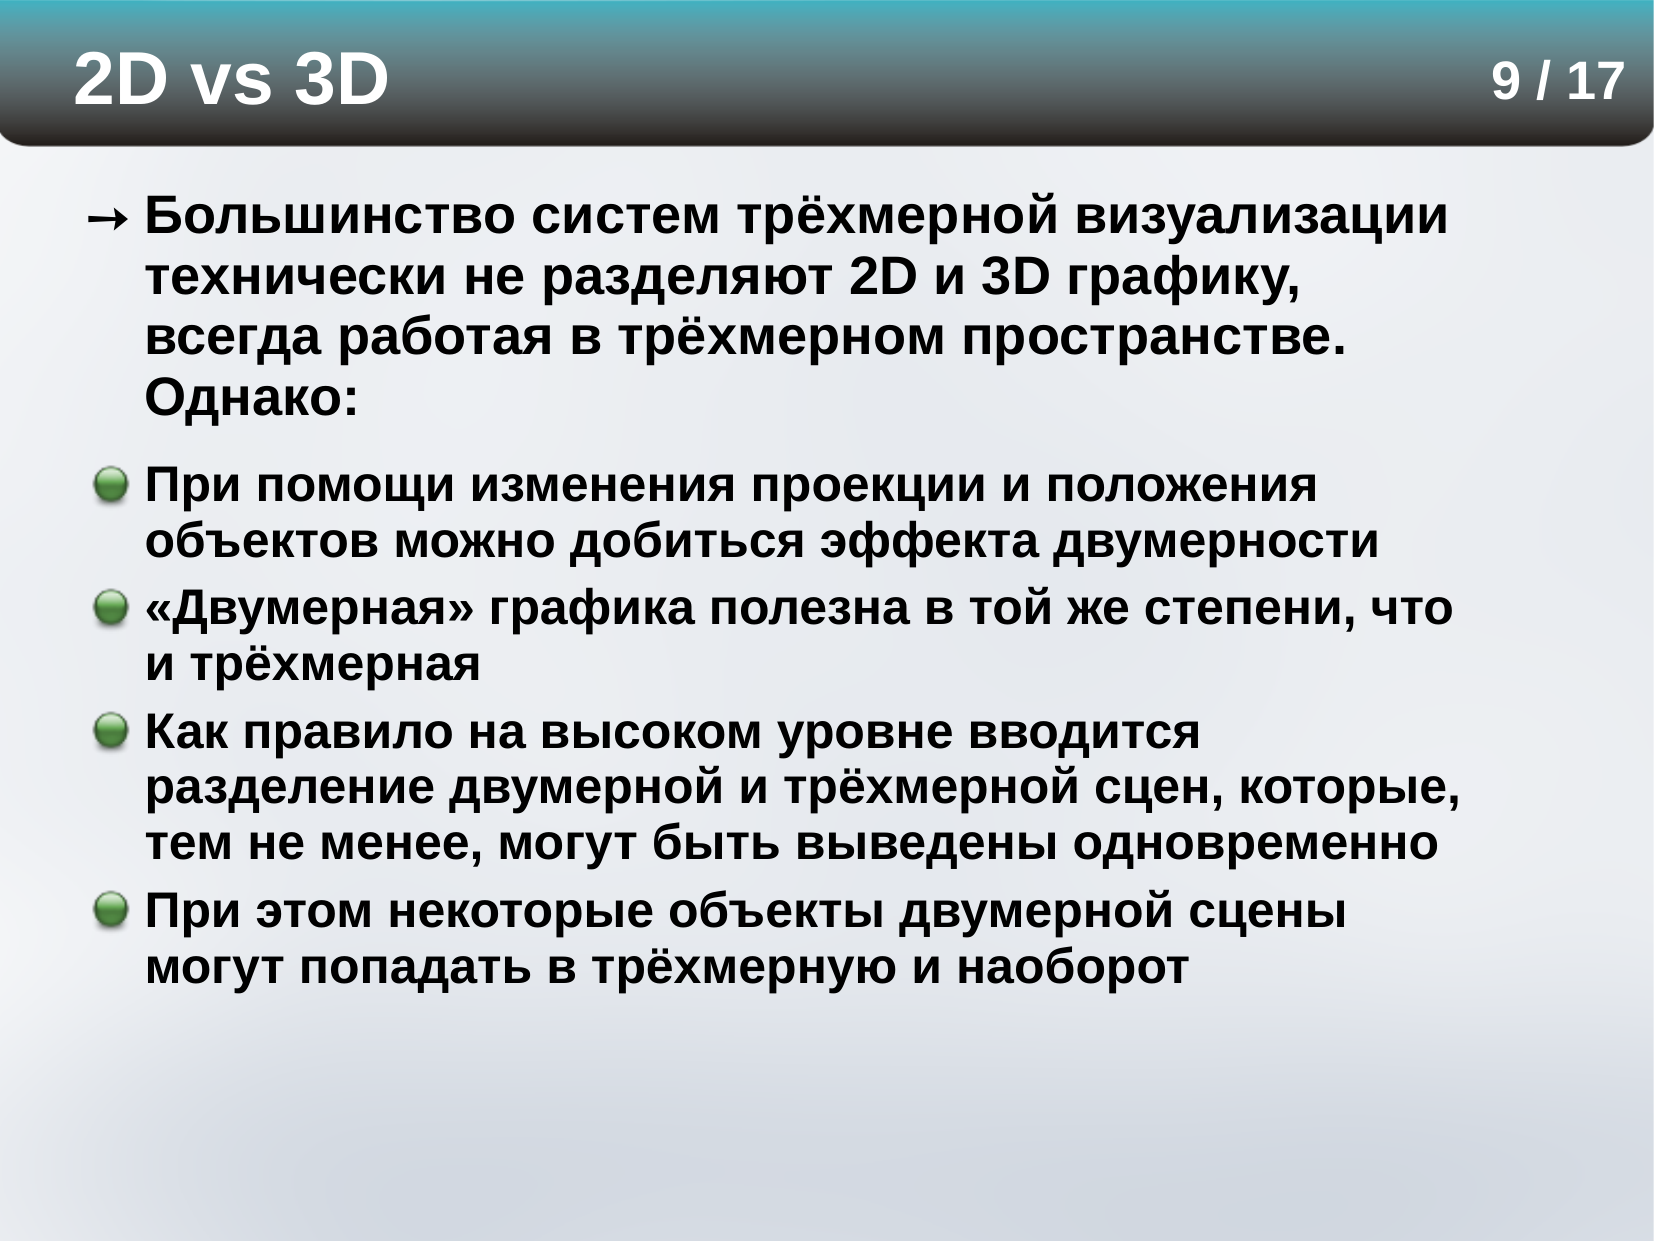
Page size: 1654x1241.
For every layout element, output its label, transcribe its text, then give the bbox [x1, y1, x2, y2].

picture [0, 0, 1654, 1241]
text_box Большинство систем трёхмерной визуализации технически не разделяют 2D и 3D графику, всегда работая в трёхмерном пространстве. Однако: При помощи изменения проекции и положения объектов можно добиться эффекта двумерности «Двумерная» графика полезна в той же степени, что и трёхмерная Как правило на высоком уровне вводится разделение двумерной и трёхмерной сцен, которые, тем не менее, могут быть выведены одновременно При этом некоторые объекты двумерной сцены могут попадать в трёхмерную и наоборот [70, 177, 1506, 1001]
text_box 2D vs 3D [59, 29, 1359, 129]
text_box <номер> / 17 [1476, 42, 1654, 119]
